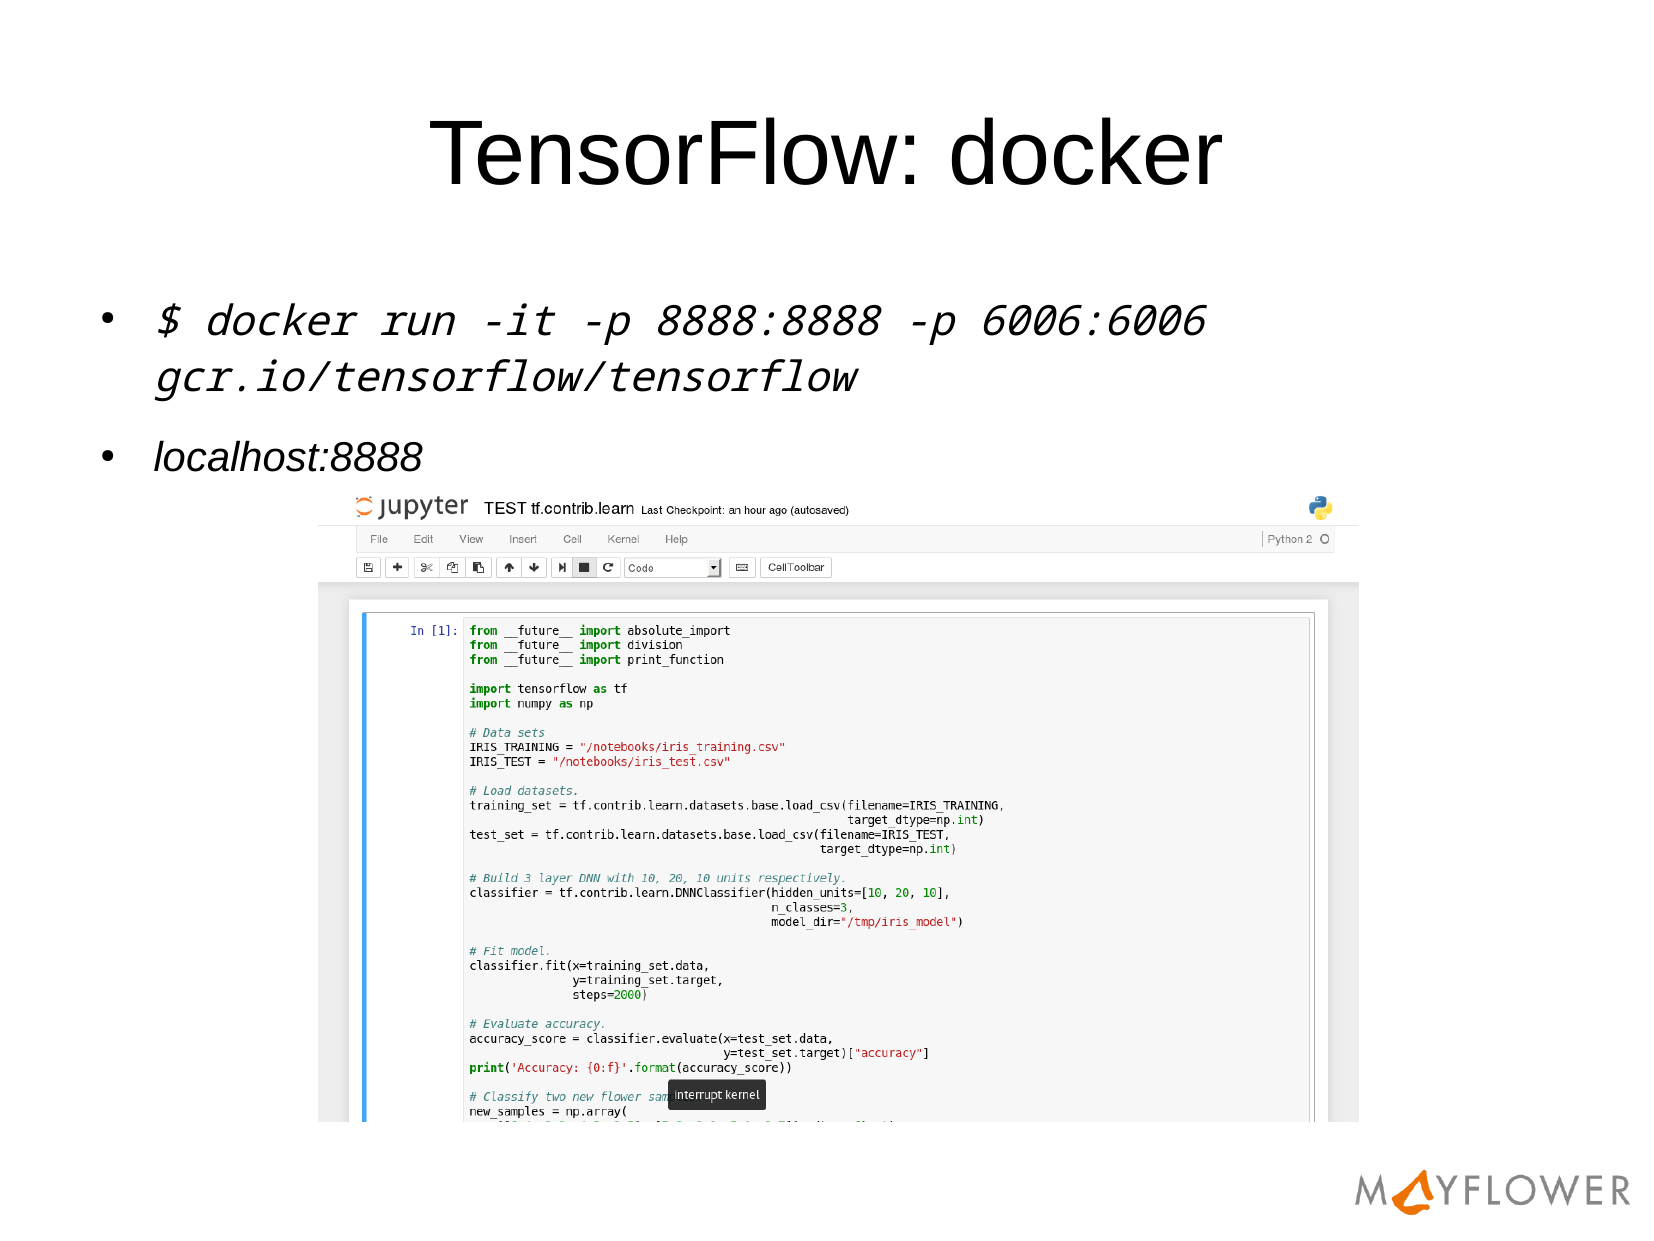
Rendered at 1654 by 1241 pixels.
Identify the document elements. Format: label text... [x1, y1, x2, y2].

picture [318, 492, 1359, 1123]
picture [1355, 1169, 1630, 1215]
title TensorFlow: docker [82, 49, 1571, 257]
list $ docker run -it -p 8888:8888 -p 6006:6006 gcr.io/tensorflow/tensorflow localhost:8888 [82, 290, 1571, 1010]
